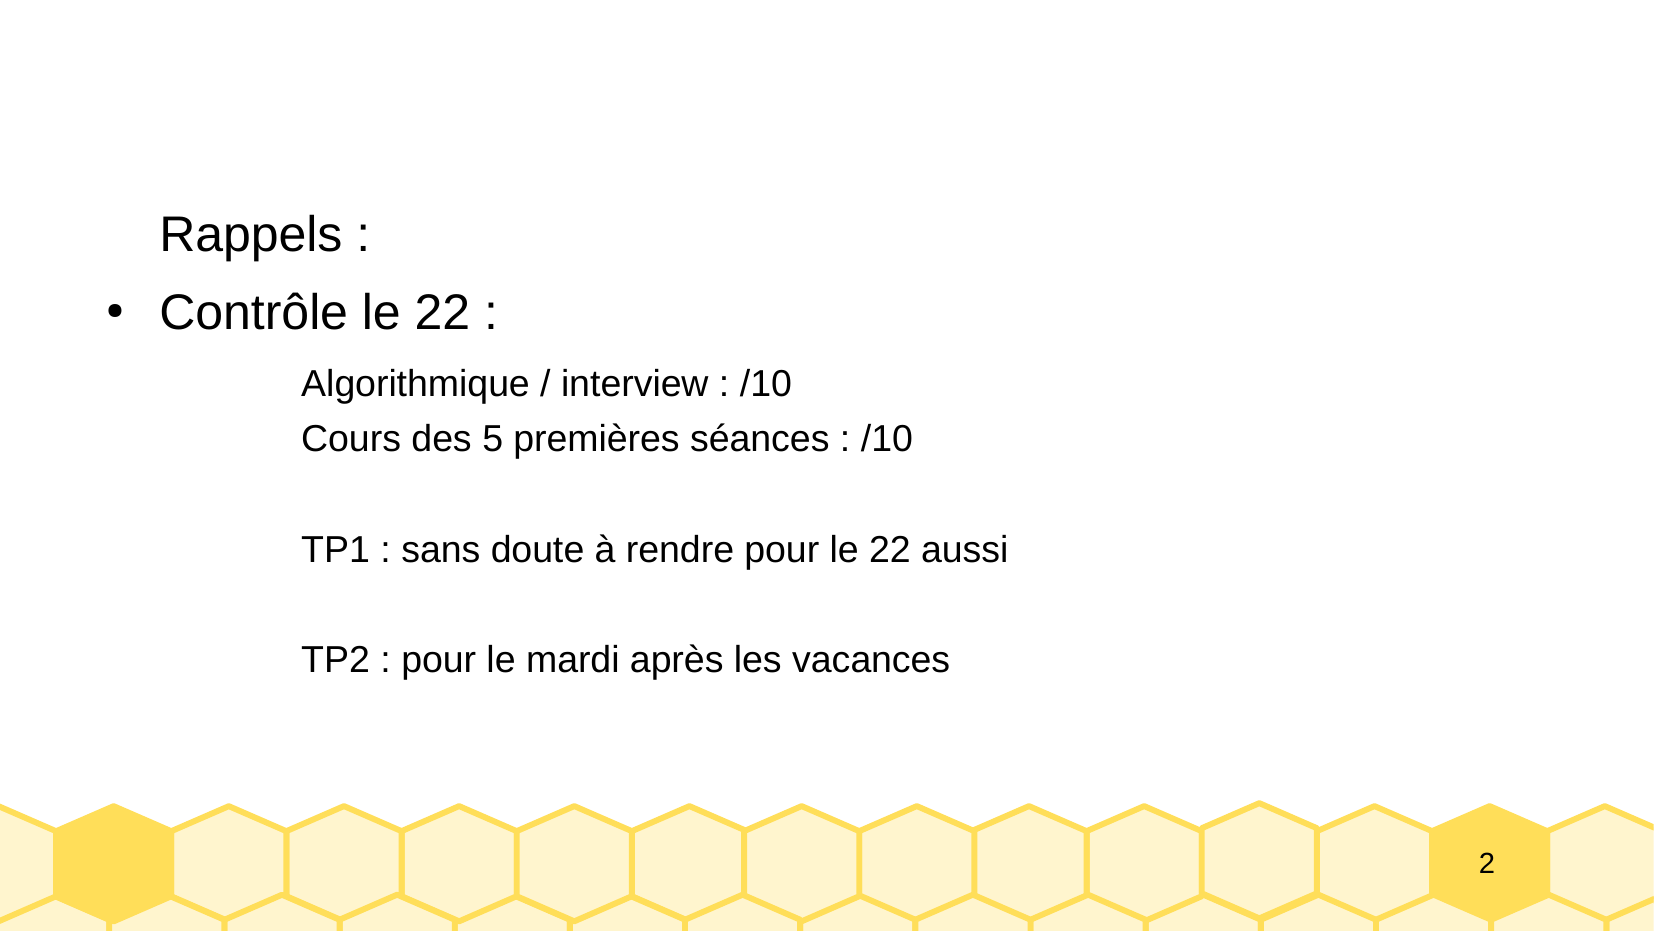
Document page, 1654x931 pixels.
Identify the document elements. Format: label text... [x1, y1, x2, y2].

list Rappels : Contrôle le 22 : Algorithmique / interview : /10 Cours des 5 premières séances : /10 TP1 : sans doute à rendre pour le 22 aussi TP2 : pour le mardi après les vacances [88, 206, 1565, 739]
